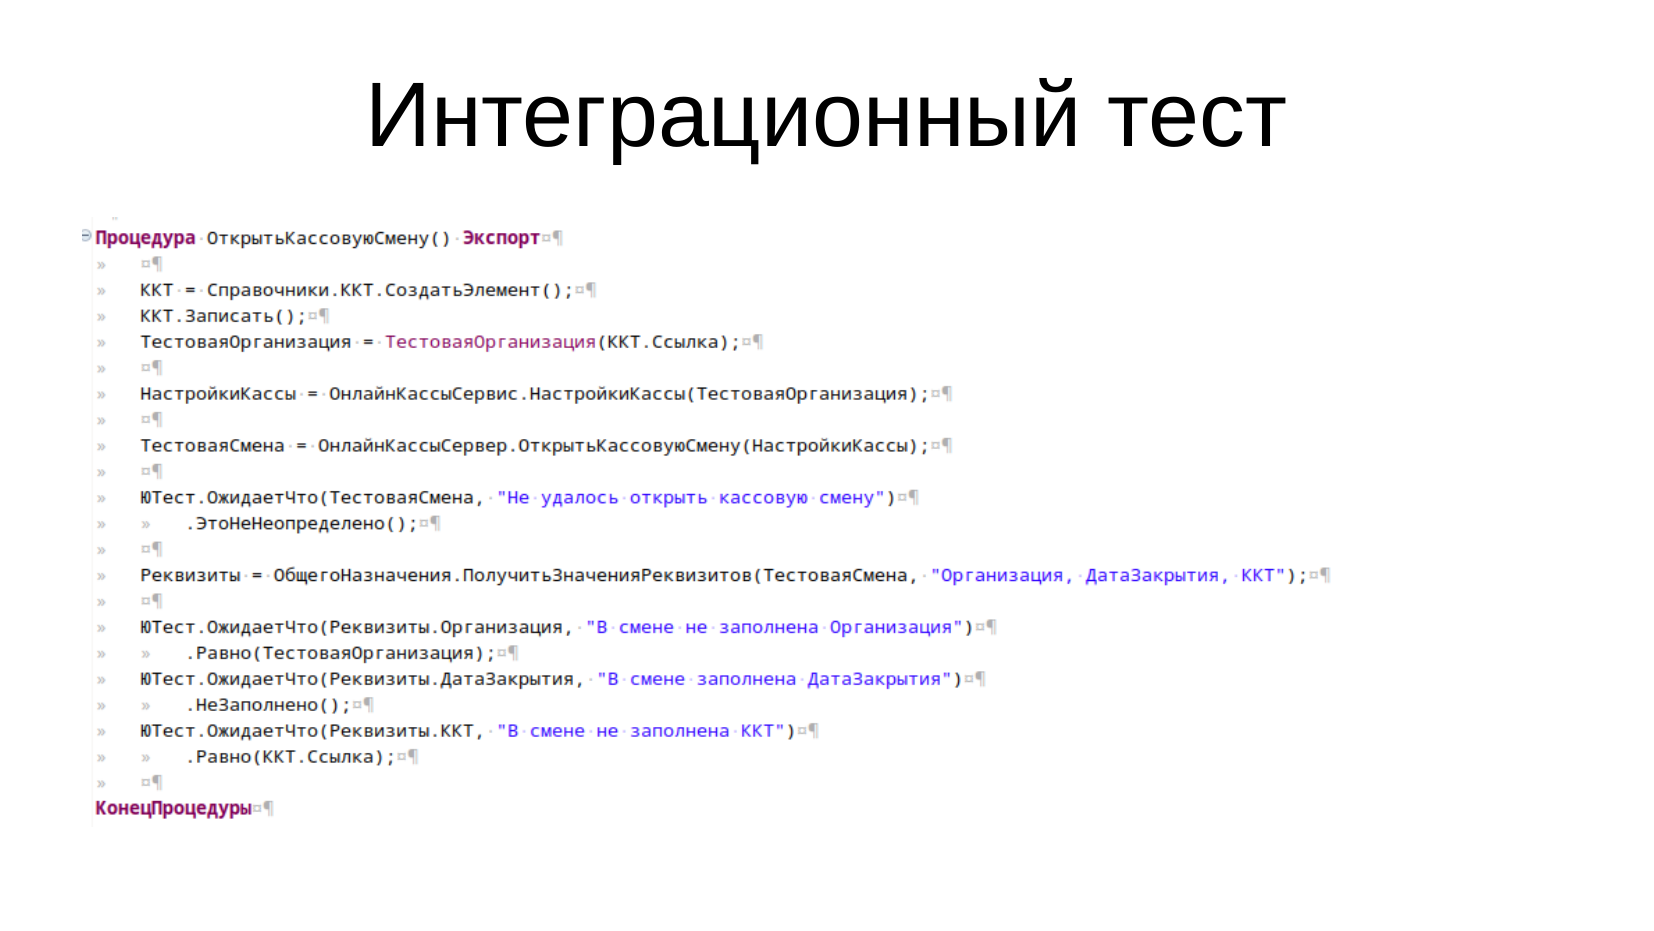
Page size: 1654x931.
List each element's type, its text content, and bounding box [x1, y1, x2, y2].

picture [82, 217, 1332, 827]
title Интеграционный тест [82, 37, 1571, 193]
